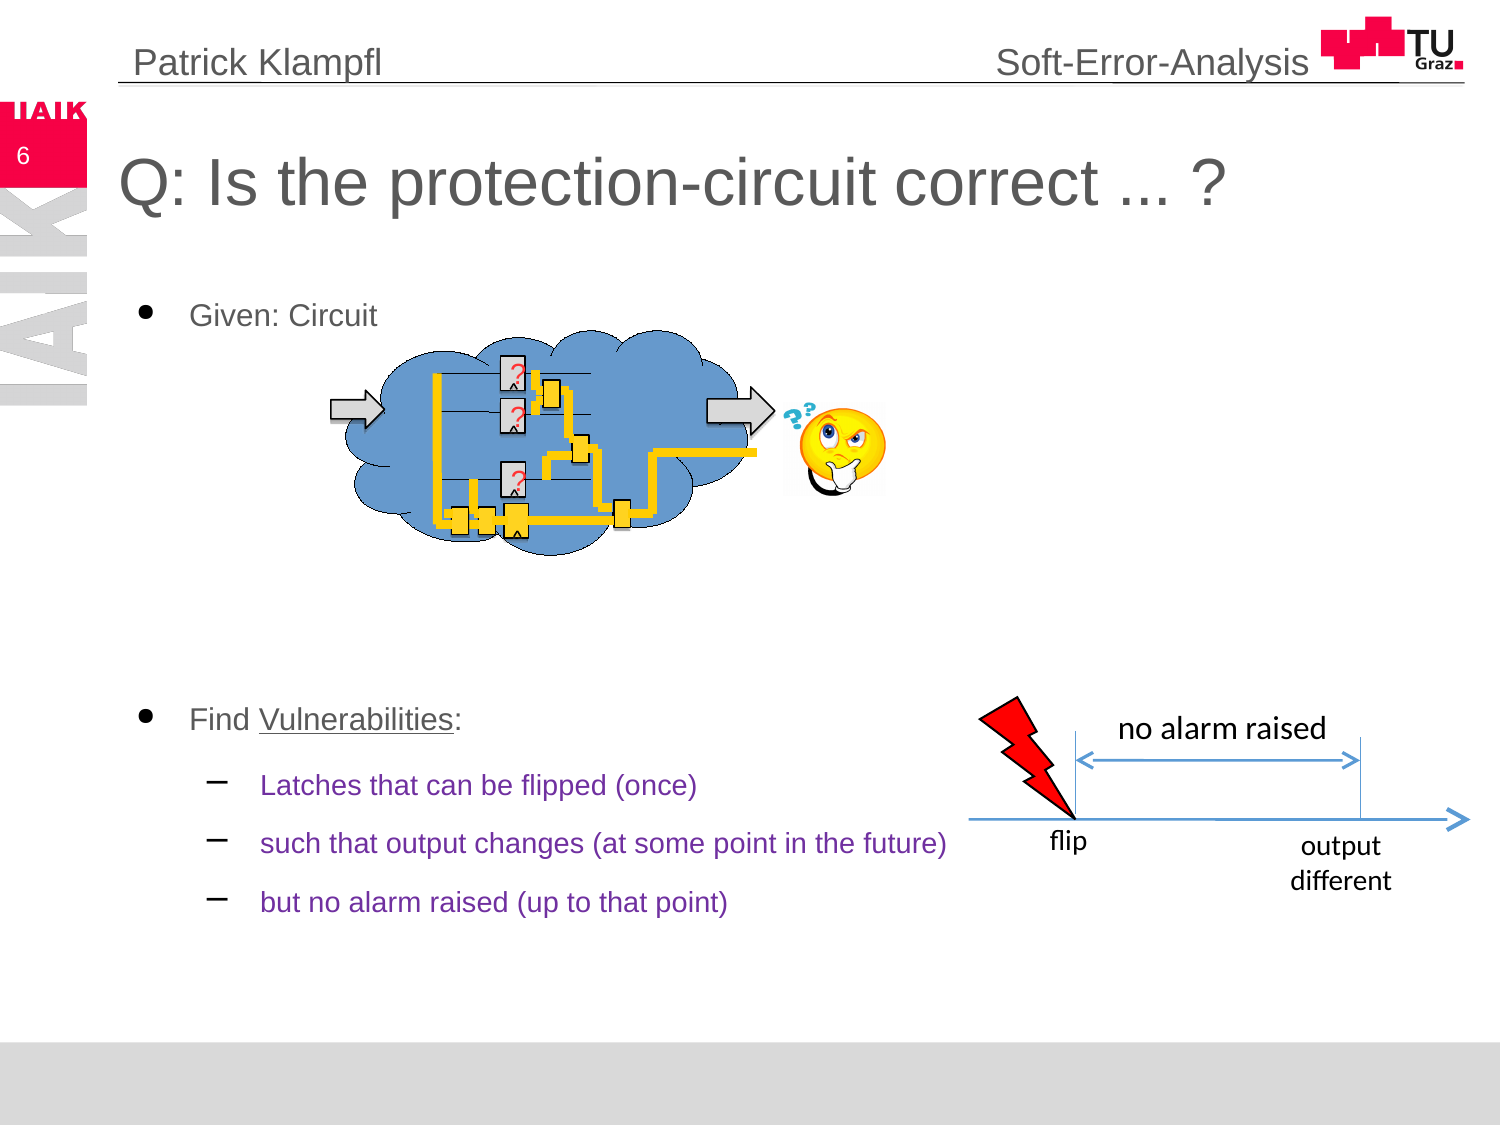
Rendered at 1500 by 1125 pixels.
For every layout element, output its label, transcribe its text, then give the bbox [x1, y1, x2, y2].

text_box [330, 330, 775, 556]
list Given: Circuit Find Vulnerabilities: Latches that can be flipped (once) such that output changes (at some point in the future) but no alarm raised (up to that point) [118, 295, 1469, 1038]
text_box no alarm raised [1075, 666, 1371, 799]
text_box [979, 697, 1073, 814]
text_box ? [500, 398, 525, 434]
picture [783, 402, 886, 496]
text_box output different [1240, 818, 1443, 904]
slide_number <number> [1, 124, 84, 185]
text_box flip [1035, 814, 1200, 864]
picture [0, 1, 87, 406]
title Q: Is the protection-circuit correct ... ? [118, 138, 1469, 295]
picture [1318, 12, 1466, 73]
text_box ? [501, 462, 526, 497]
text_box ? [500, 356, 525, 391]
